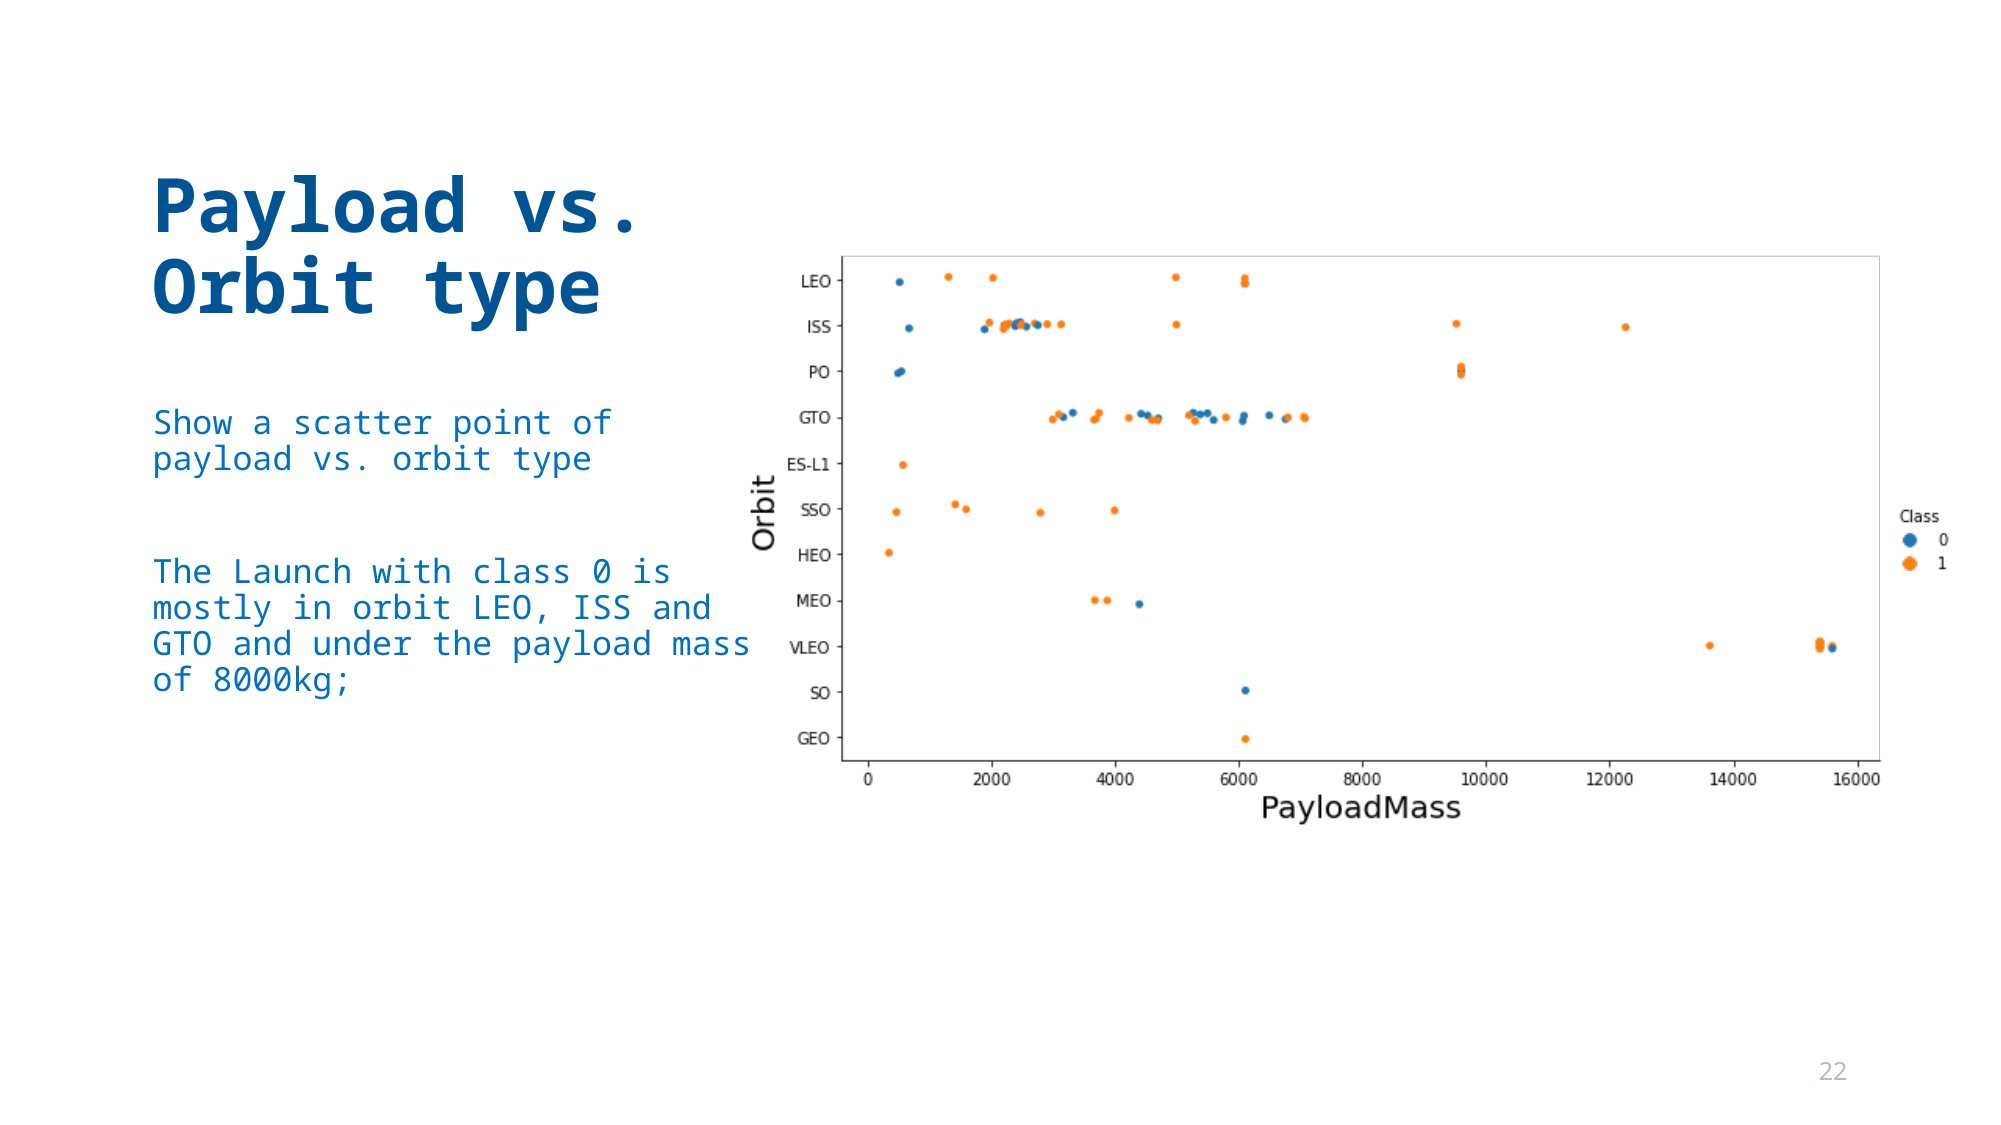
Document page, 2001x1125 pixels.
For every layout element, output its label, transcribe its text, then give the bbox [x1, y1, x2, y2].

title Payload vs. Orbit type [137, 75, 783, 337]
slide_number 36 [1412, 1042, 1863, 1103]
picture [740, 247, 1961, 834]
list Show a scatter point of payload vs. orbit type The Launch with class 0 is mostly in orbit LEO, ISS and GTO and under the payload mass of 8000kg; [137, 337, 783, 963]
